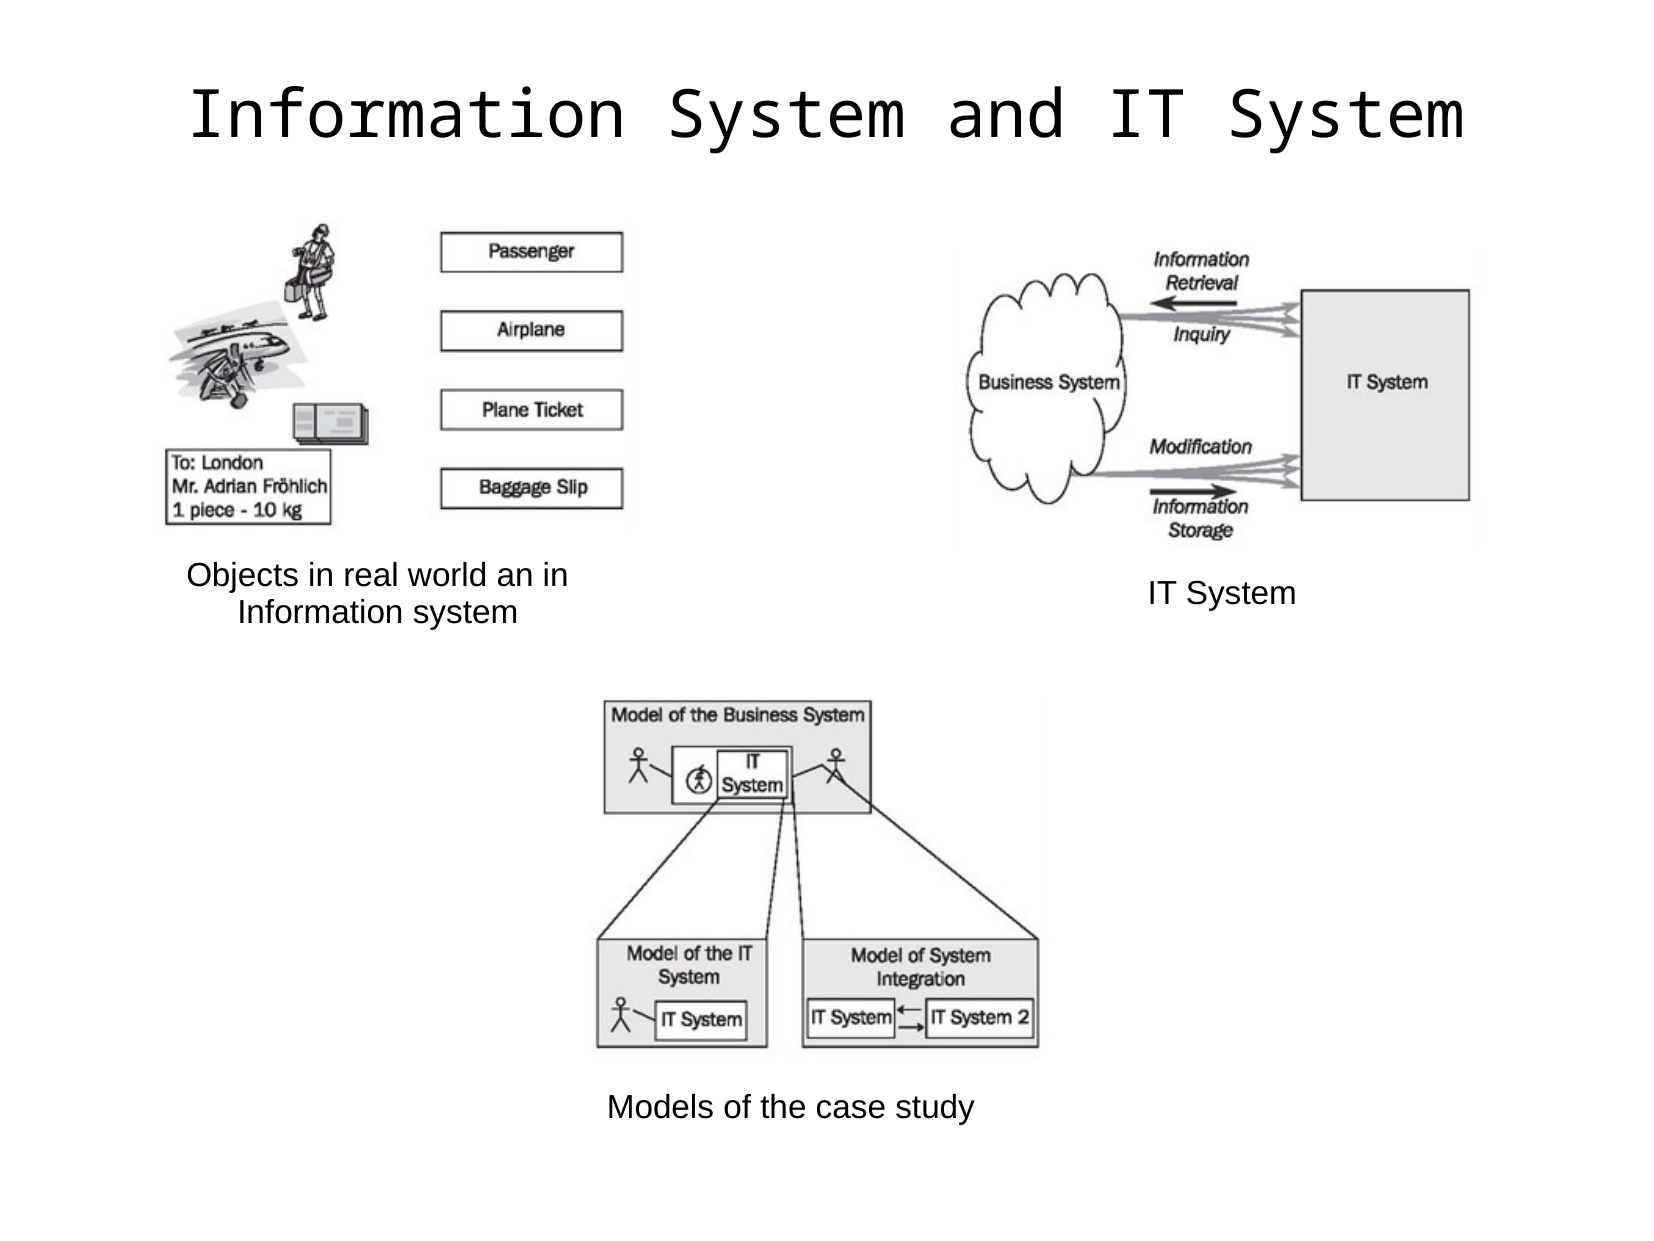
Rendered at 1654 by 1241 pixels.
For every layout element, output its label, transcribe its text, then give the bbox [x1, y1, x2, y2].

text_box Objects in real world an in Information system [153, 549, 603, 674]
picture [153, 218, 643, 541]
picture [955, 247, 1489, 558]
title Information System and IT System [82, 8, 1571, 216]
text_box Models of the case study [566, 1081, 1016, 1146]
picture [590, 696, 1054, 1064]
text_box IT System [1098, 566, 1347, 691]
